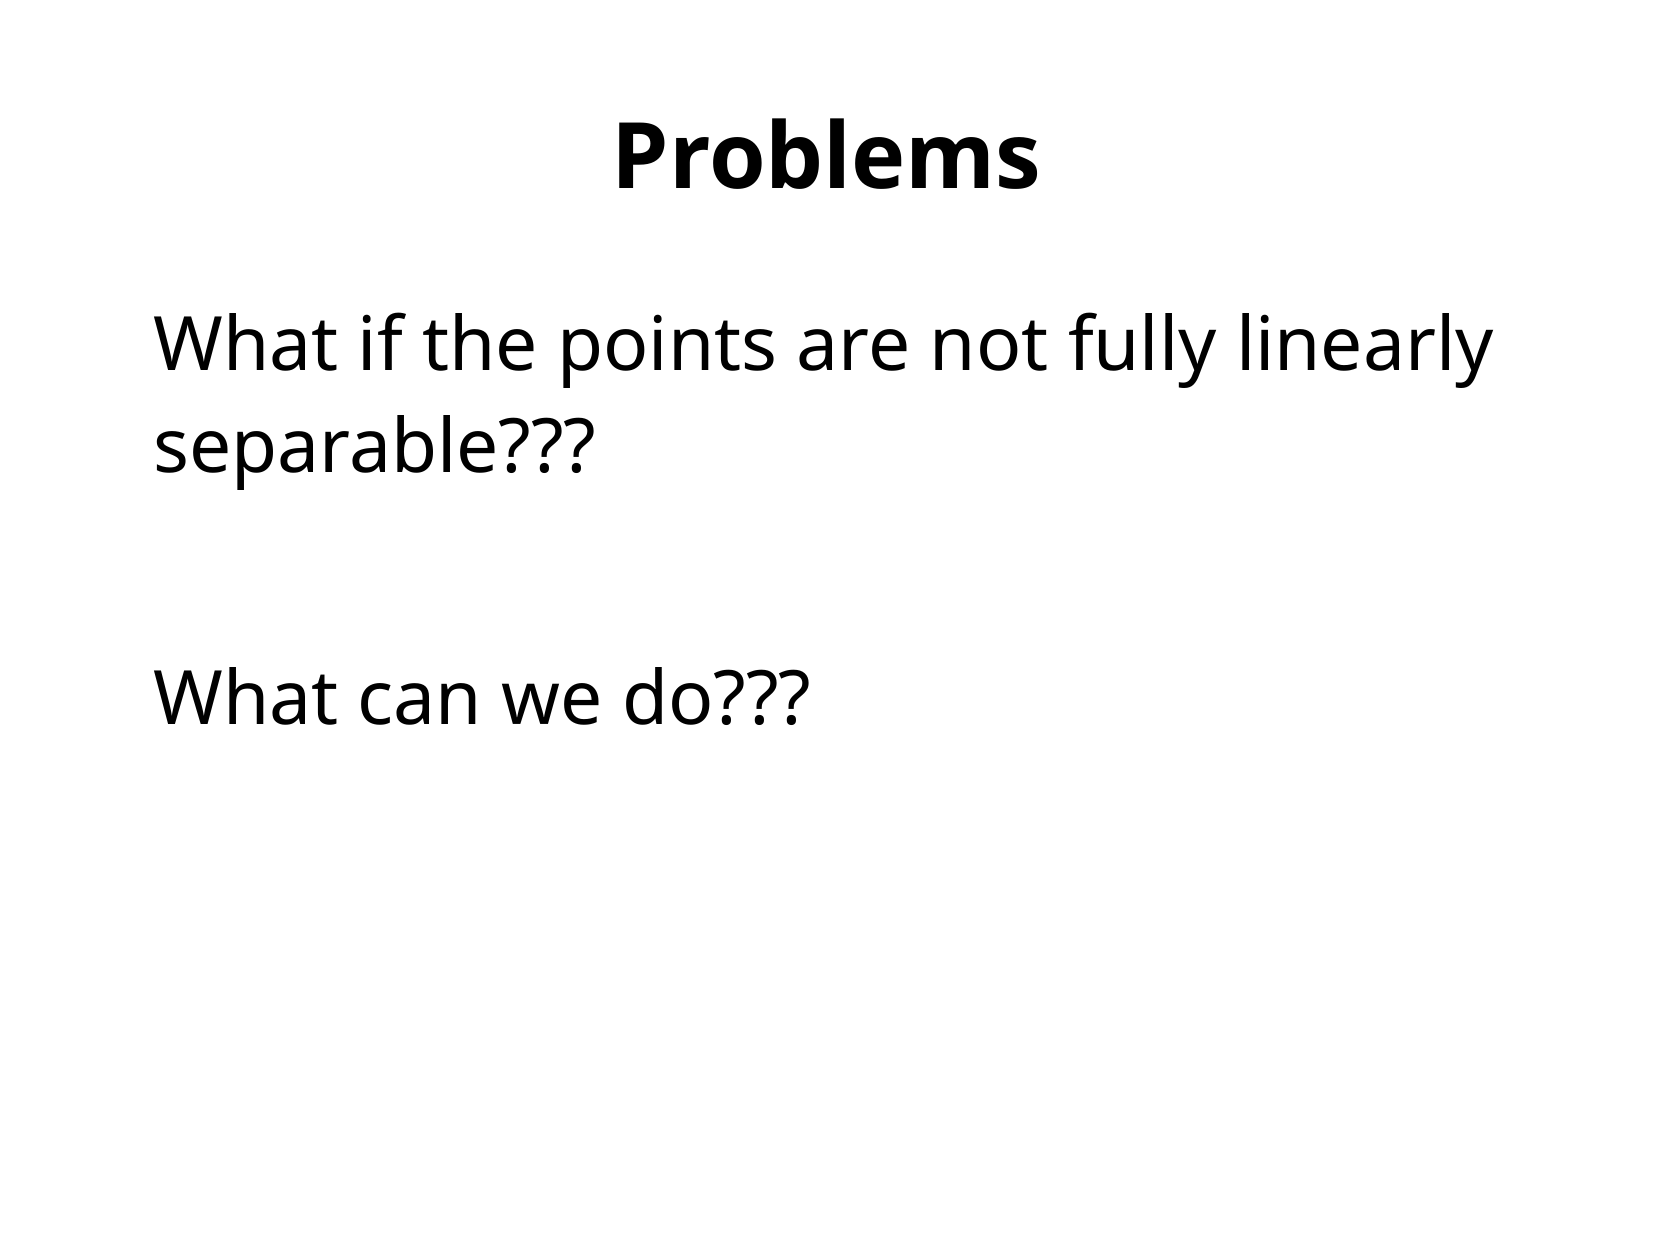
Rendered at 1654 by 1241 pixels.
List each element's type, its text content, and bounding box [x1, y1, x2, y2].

list What if the points are not fully linearly separable??? What can we do??? [82, 290, 1571, 1010]
title Problems [82, 49, 1571, 257]
